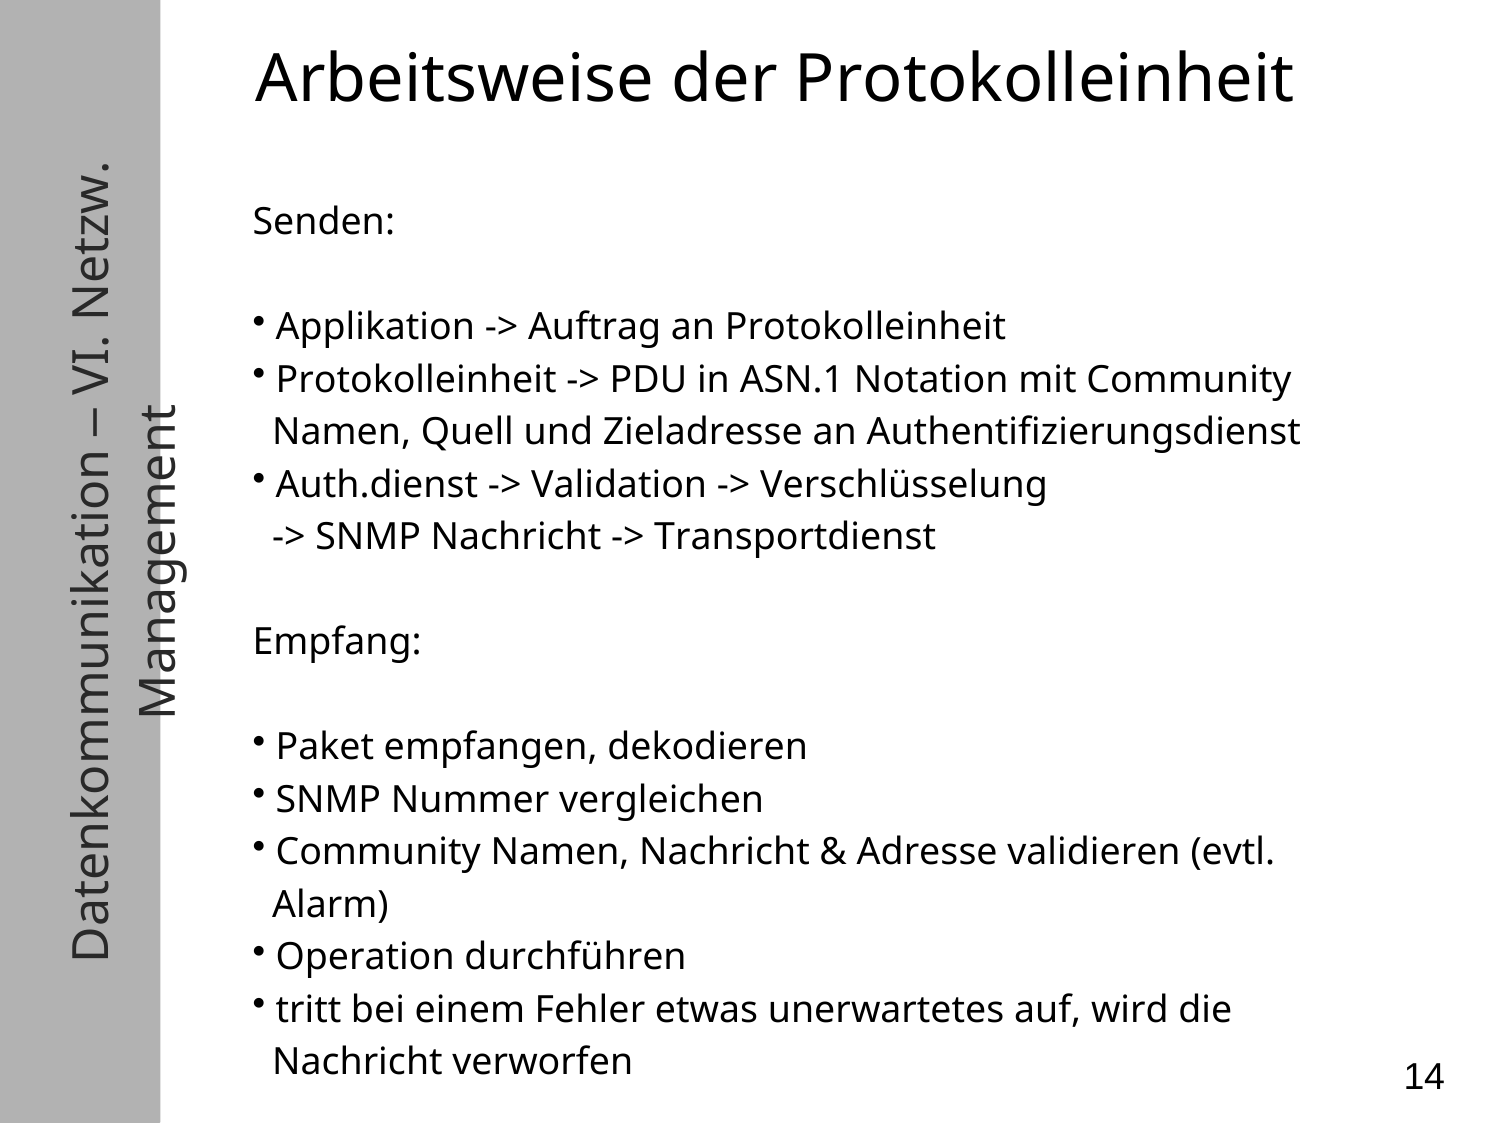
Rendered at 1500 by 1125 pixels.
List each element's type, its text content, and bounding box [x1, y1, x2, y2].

text_box Datenkommunikation – VI. Netzw. Management [47, 1, 178, 1124]
text_box [0, 0, 160, 1123]
text_box Arbeitsweise der Protokolleinheit [277, 27, 1275, 123]
text_box Senden: Applikation -> Auftrag an Protokolleinheit Protokolleinheit -> PDU in ASN.1 Notation mit Community Namen, Quell und Zieladresse an Authentifizierungsdienst Auth.dienst -> Validation -> Verschlüsselung -> SNMP Nachricht -> Transportdienst Empfang: Paket empfangen, dekodieren SNMP Nummer vergleichen Community Namen, Nachricht & Adresse validieren (evtl. Alarm) Operation durchführen tritt bei einem Fehler etwas unerwartetes auf, wird die Nachricht verworfen [237, 187, 1448, 1009]
text_box <number> [1403, 1056, 1479, 1106]
